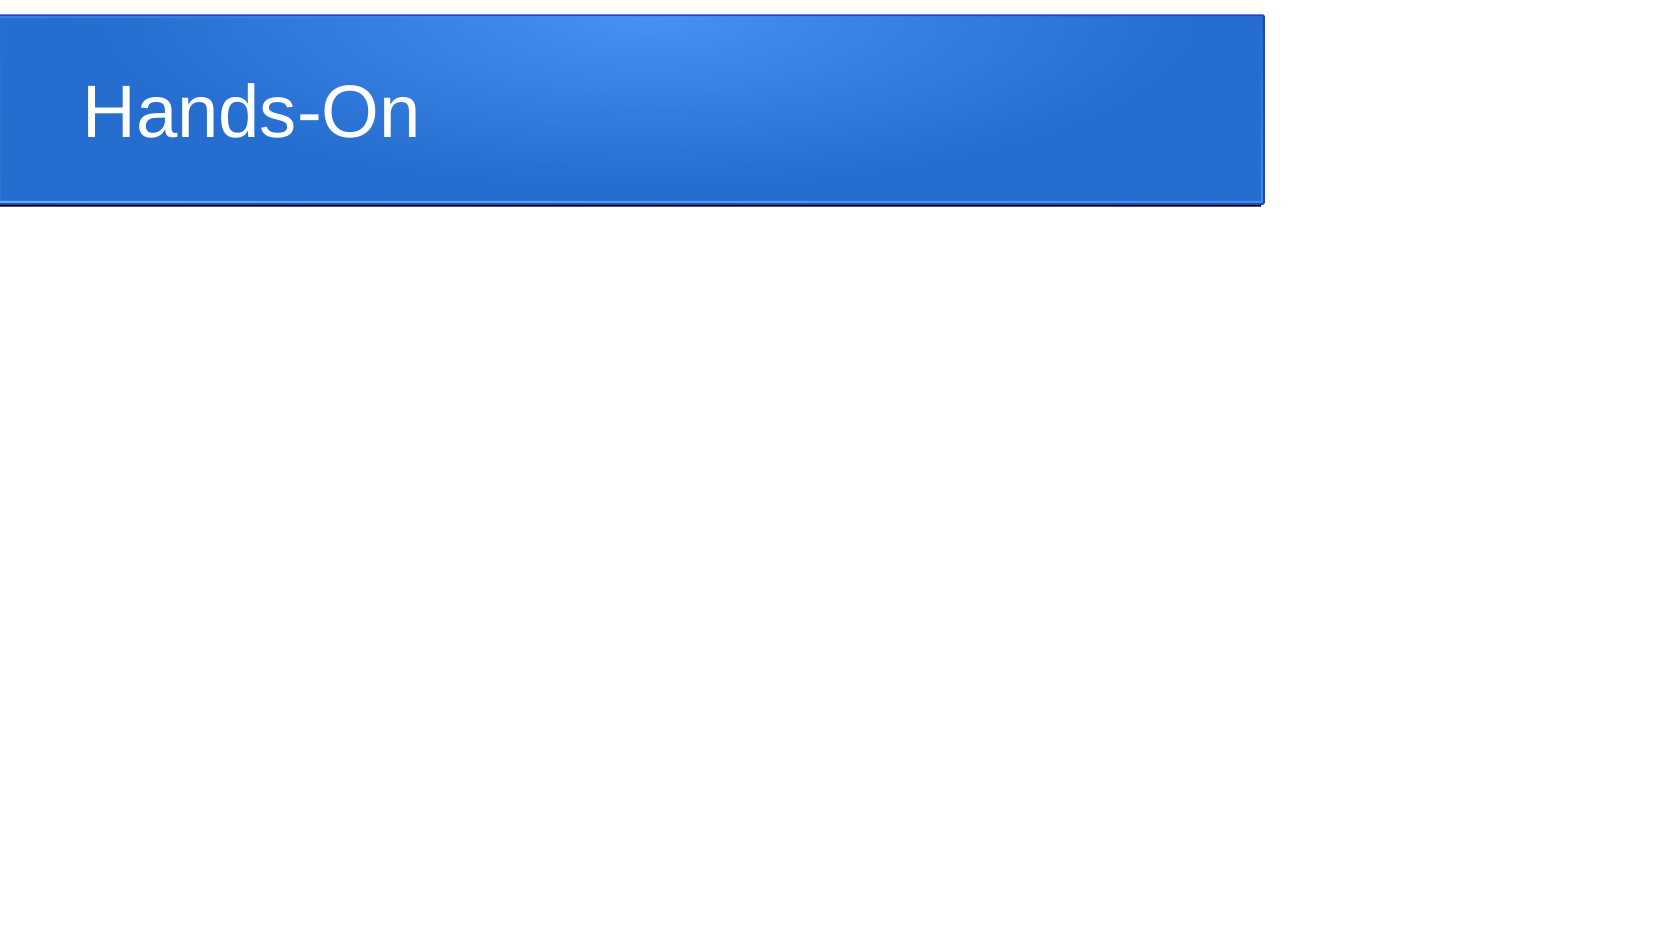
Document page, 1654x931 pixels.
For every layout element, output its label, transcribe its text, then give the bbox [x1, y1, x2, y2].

title Hands-On [82, 35, 1235, 189]
